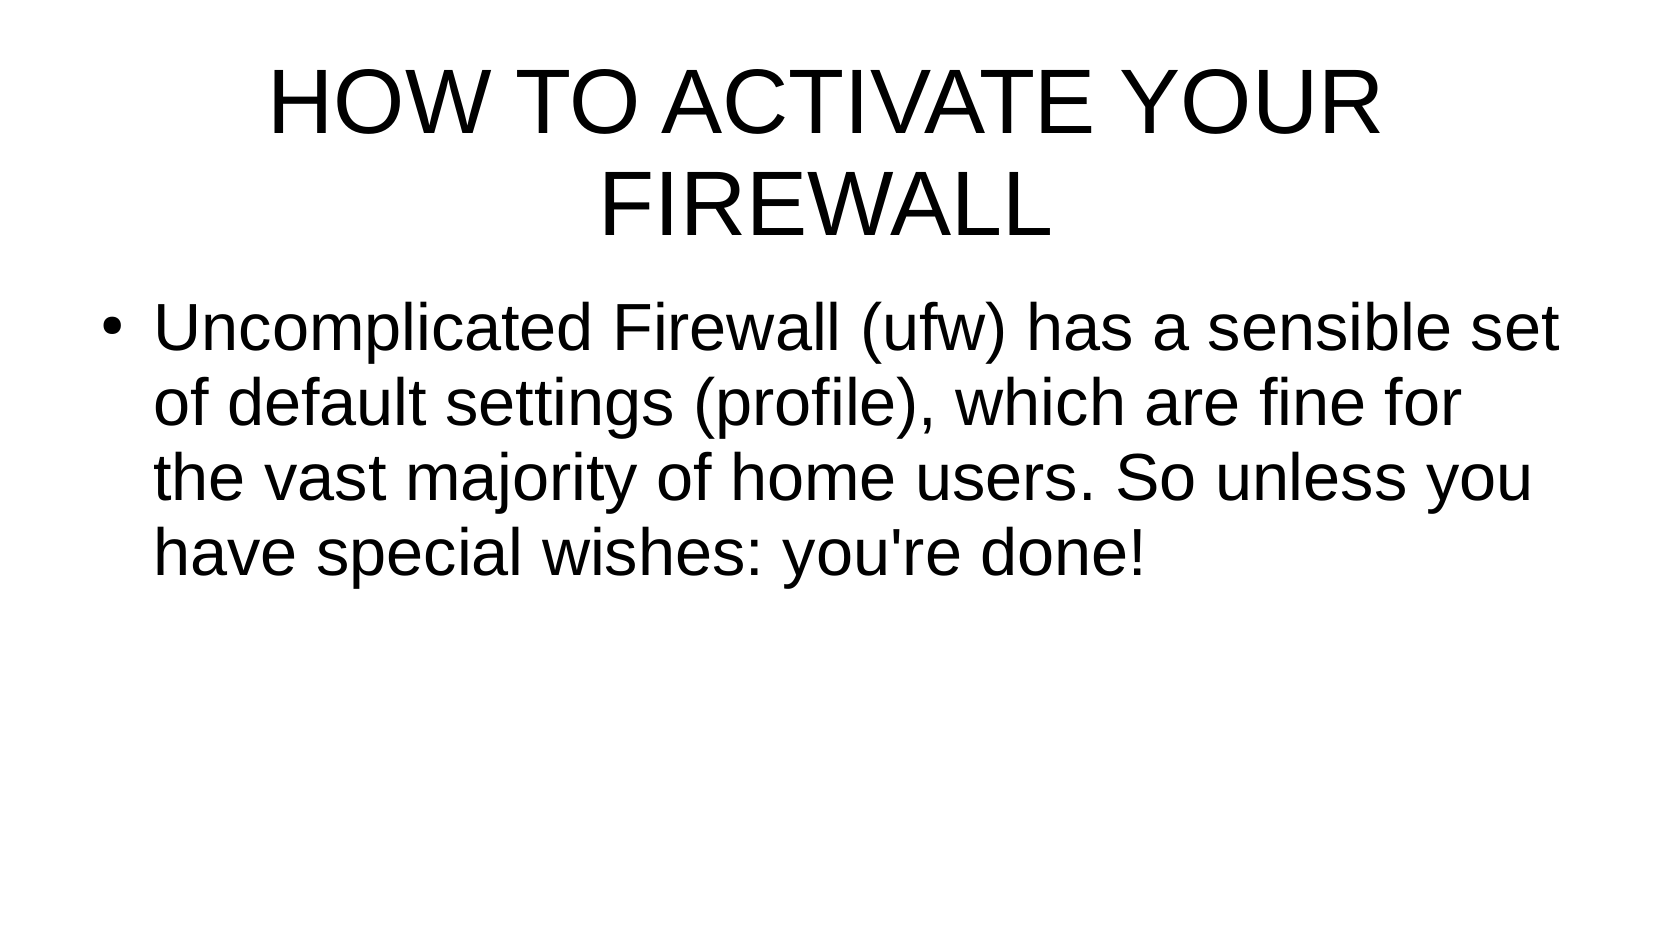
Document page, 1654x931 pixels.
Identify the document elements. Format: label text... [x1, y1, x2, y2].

title HOW TO ACTIVATE YOUR FIREWALL [82, 49, 1571, 257]
list Uncomplicated Firewall (ufw) has a sensible set of default settings (profile), which are fine for the vast majority of home users. So unless you have special wishes: you're done! [82, 290, 1571, 931]
